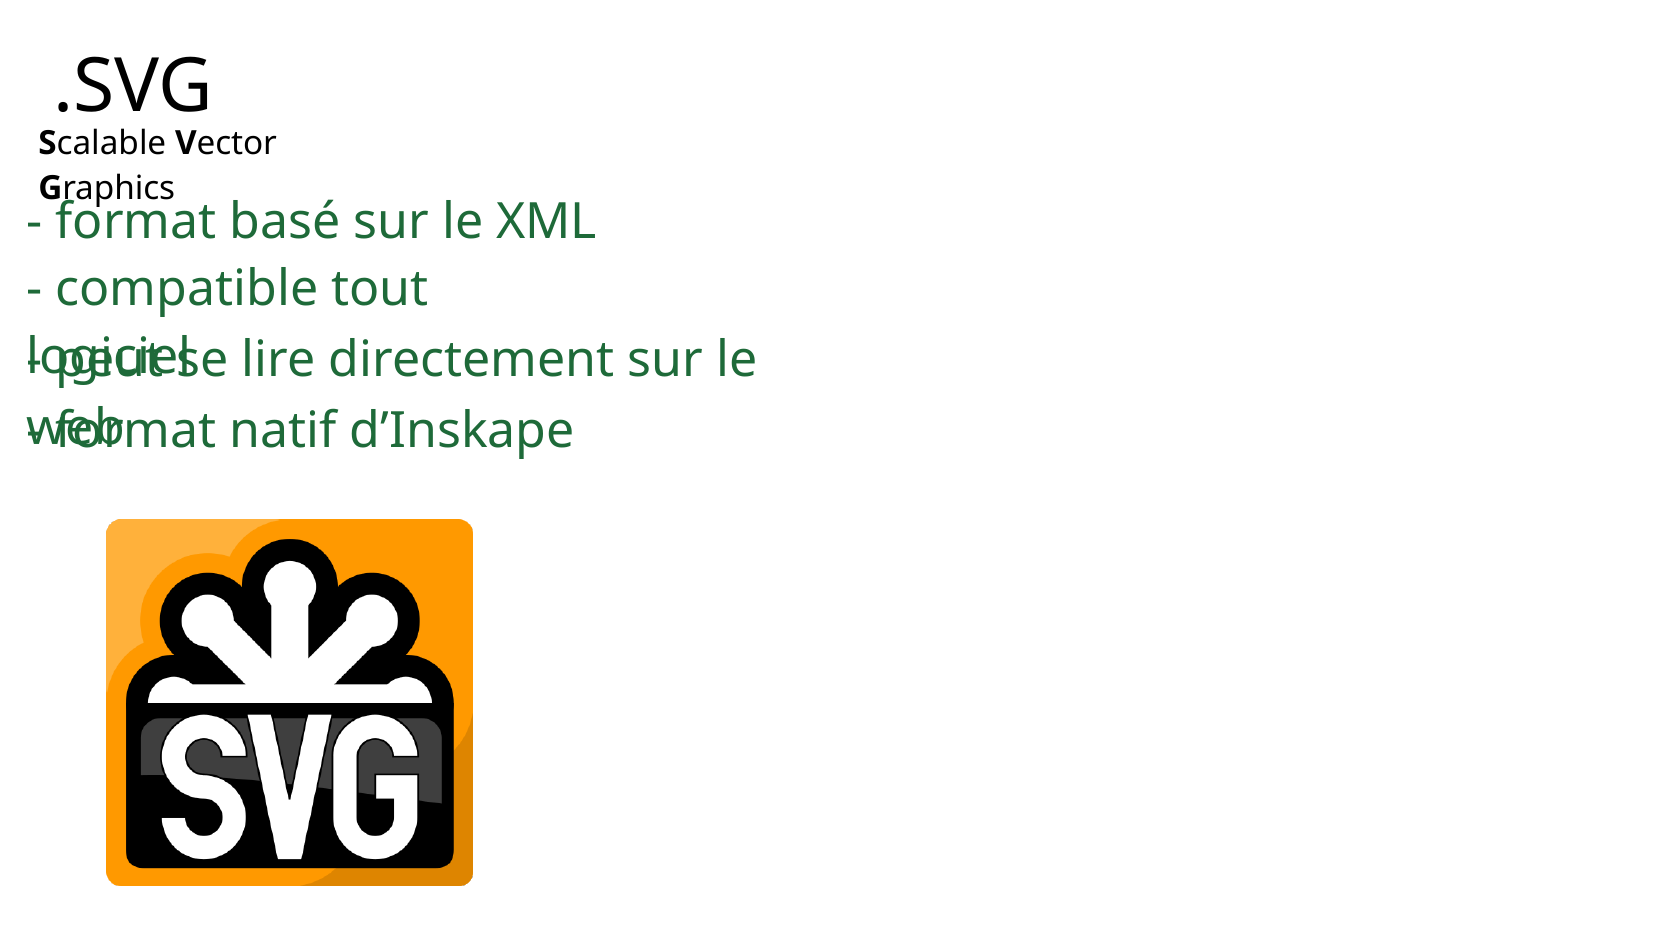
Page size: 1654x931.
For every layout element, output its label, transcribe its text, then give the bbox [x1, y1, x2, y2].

text_box - format natif d’Inskape [11, 386, 610, 461]
text_box - peut se lire directement sur le web [11, 315, 875, 390]
picture [106, 519, 473, 886]
text_box .SVG [38, 23, 284, 111]
text_box - compatible tout logiciel [11, 244, 615, 315]
text_box Scalable Vector Graphics [23, 111, 432, 166]
text_box - format basé sur le XML [11, 177, 670, 252]
